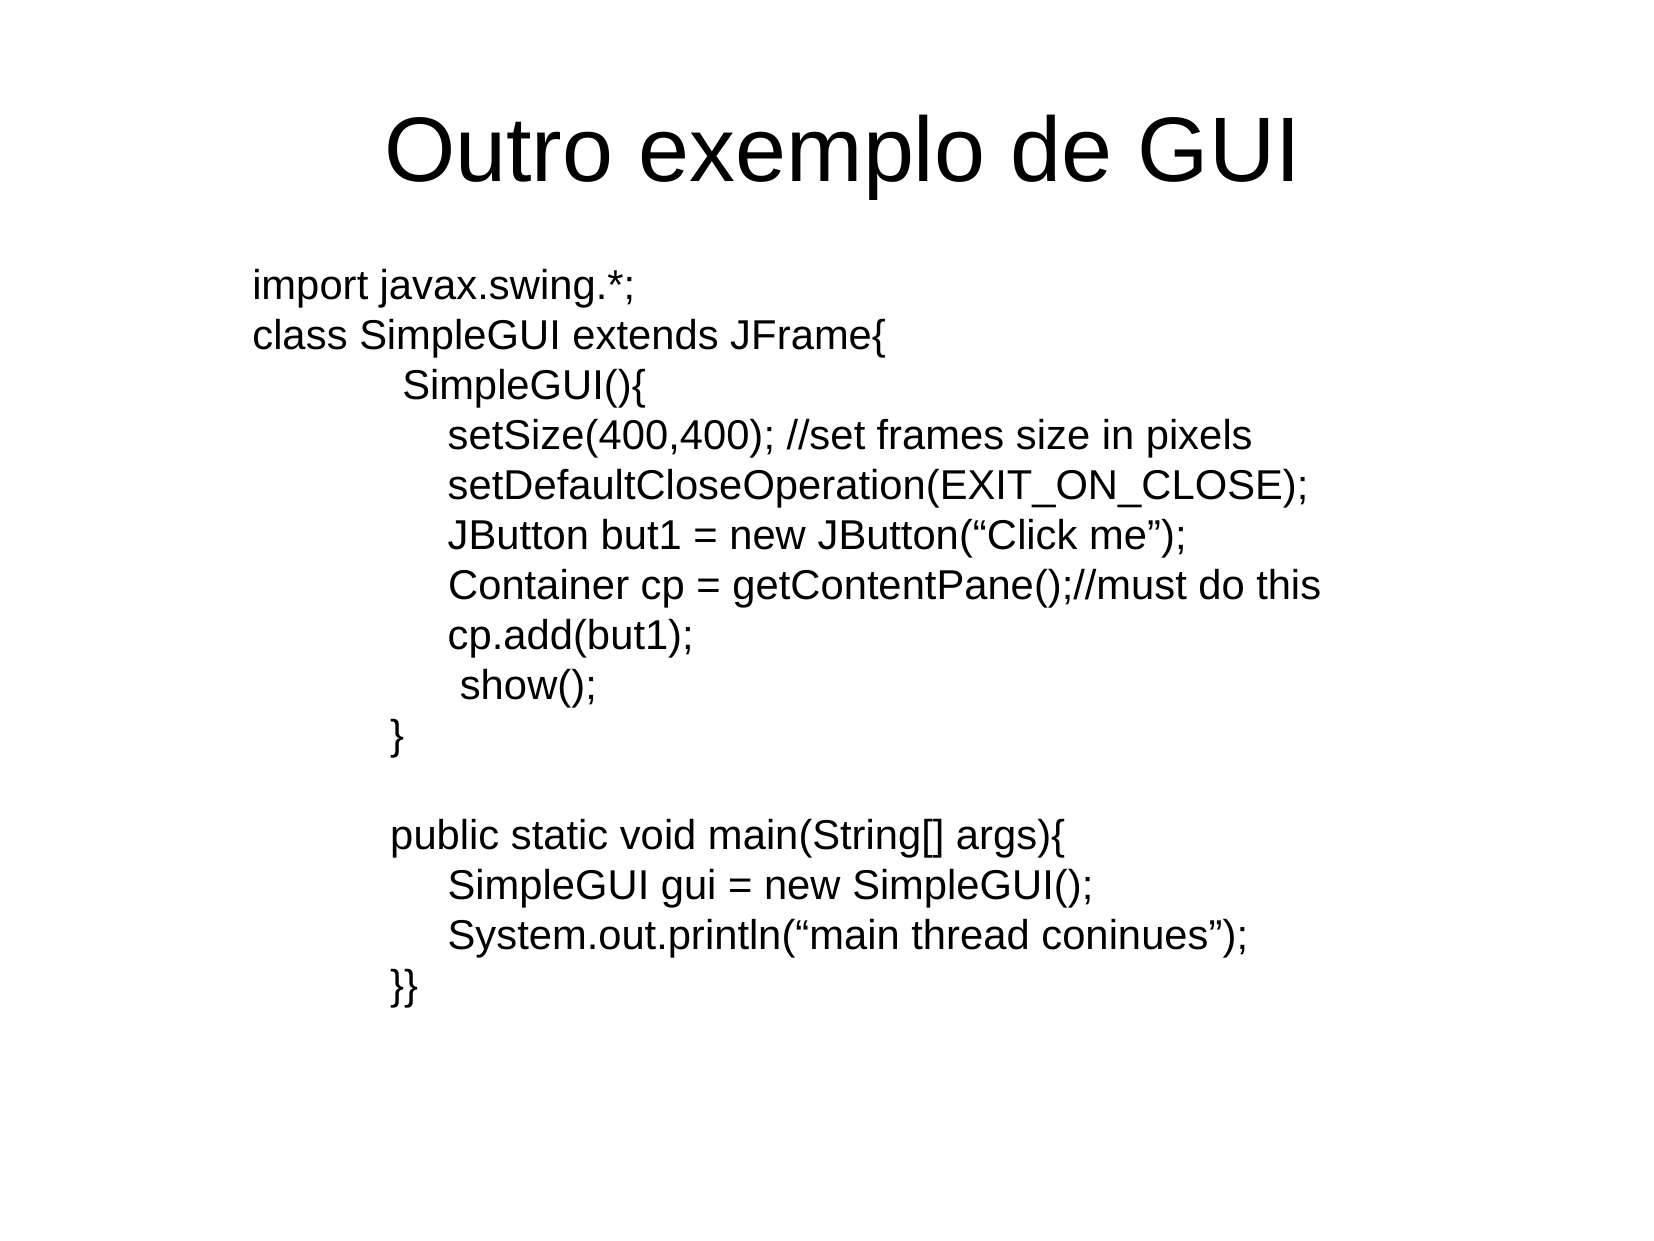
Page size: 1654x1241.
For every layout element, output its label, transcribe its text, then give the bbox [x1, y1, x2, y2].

text_box import javax.swing.*; class SimpleGUI extends JFrame{ SimpleGUI(){ setSize(400,400); //set frames size in pixels setDefaultCloseOperation(EXIT_ON_CLOSE); JButton but1 = new JButton(“Click me”); Container cp = getContentPane();//must do this cp.add(but1); show(); } public static void main(String[] args){ SimpleGUI gui = new SimpleGUI(); System.out.println(“main thread coninues”); }} [237, 250, 1337, 1016]
title Outro exemplo de GUI [124, 41, 1530, 248]
